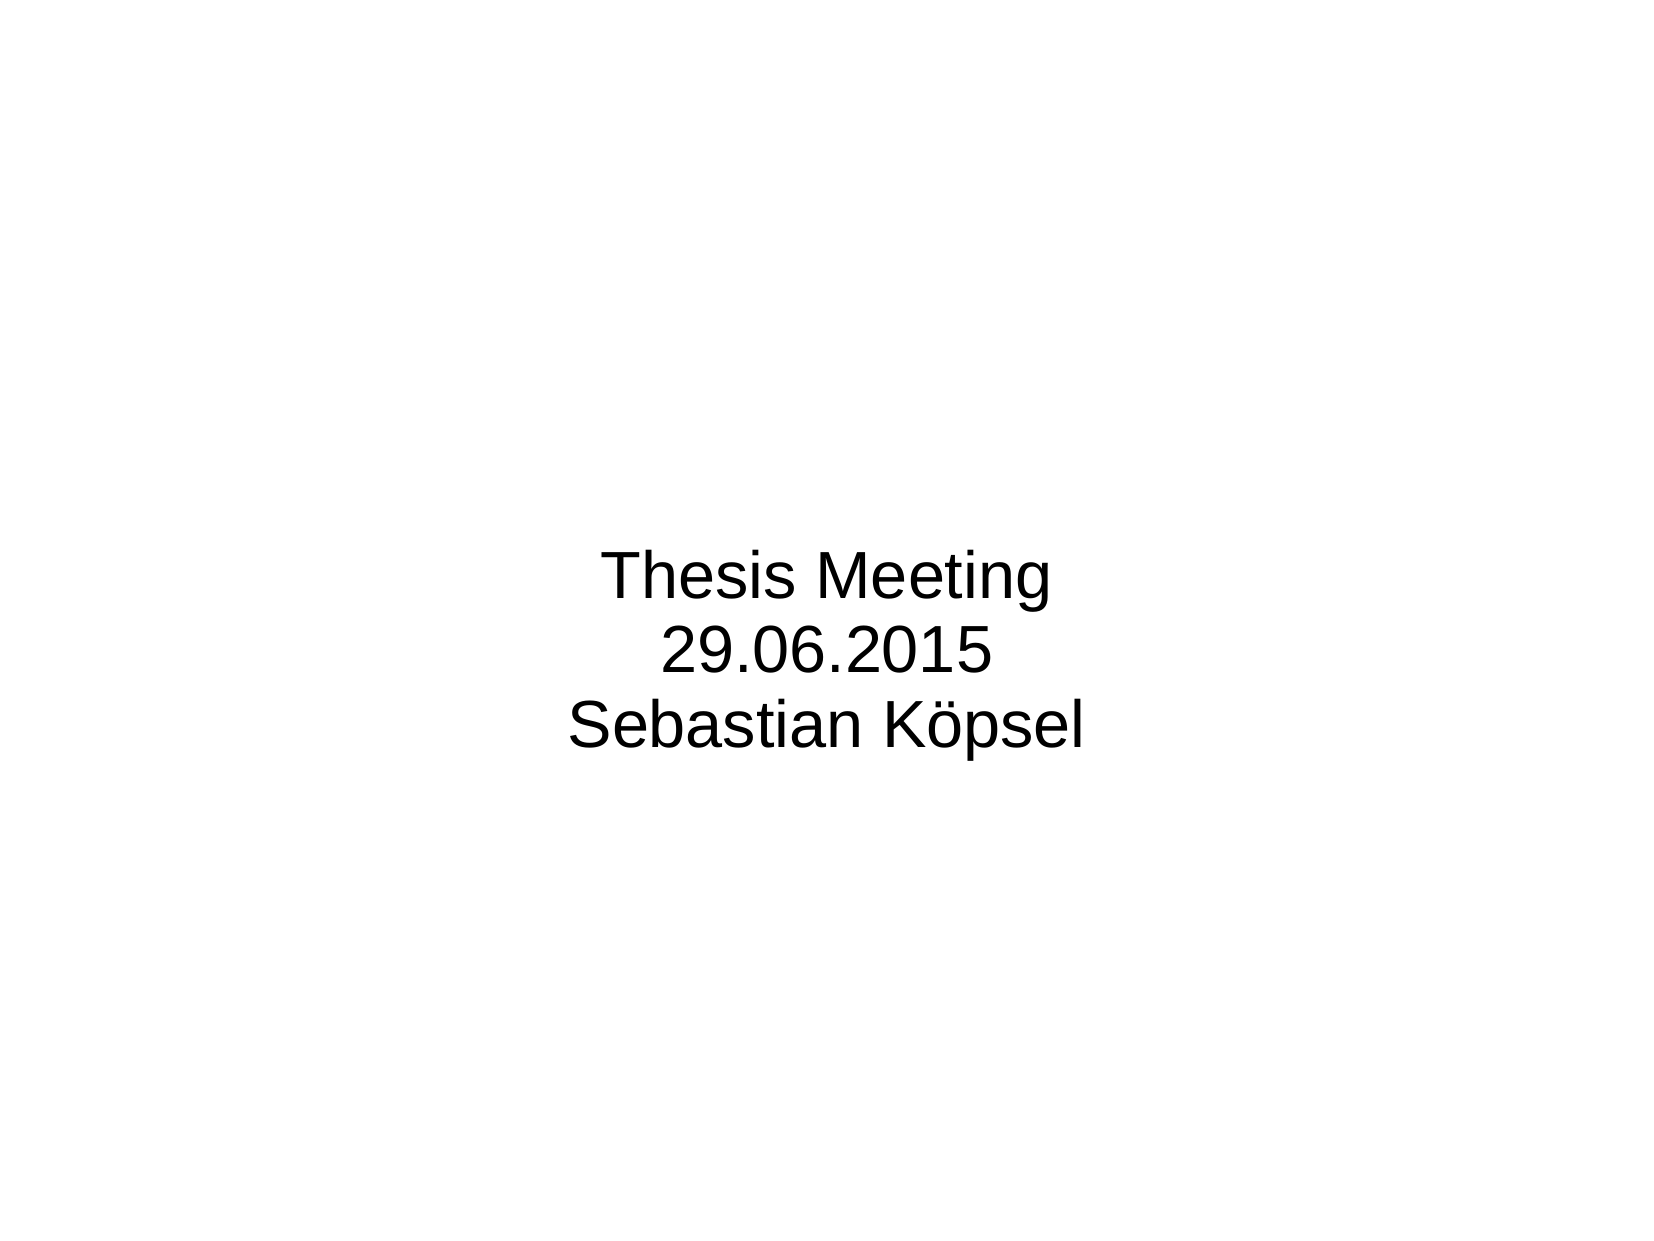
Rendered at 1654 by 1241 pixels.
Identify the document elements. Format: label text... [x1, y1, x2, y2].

subtitle Thesis Meeting 29.06.2015 Sebastian Köpsel [82, 290, 1571, 1010]
